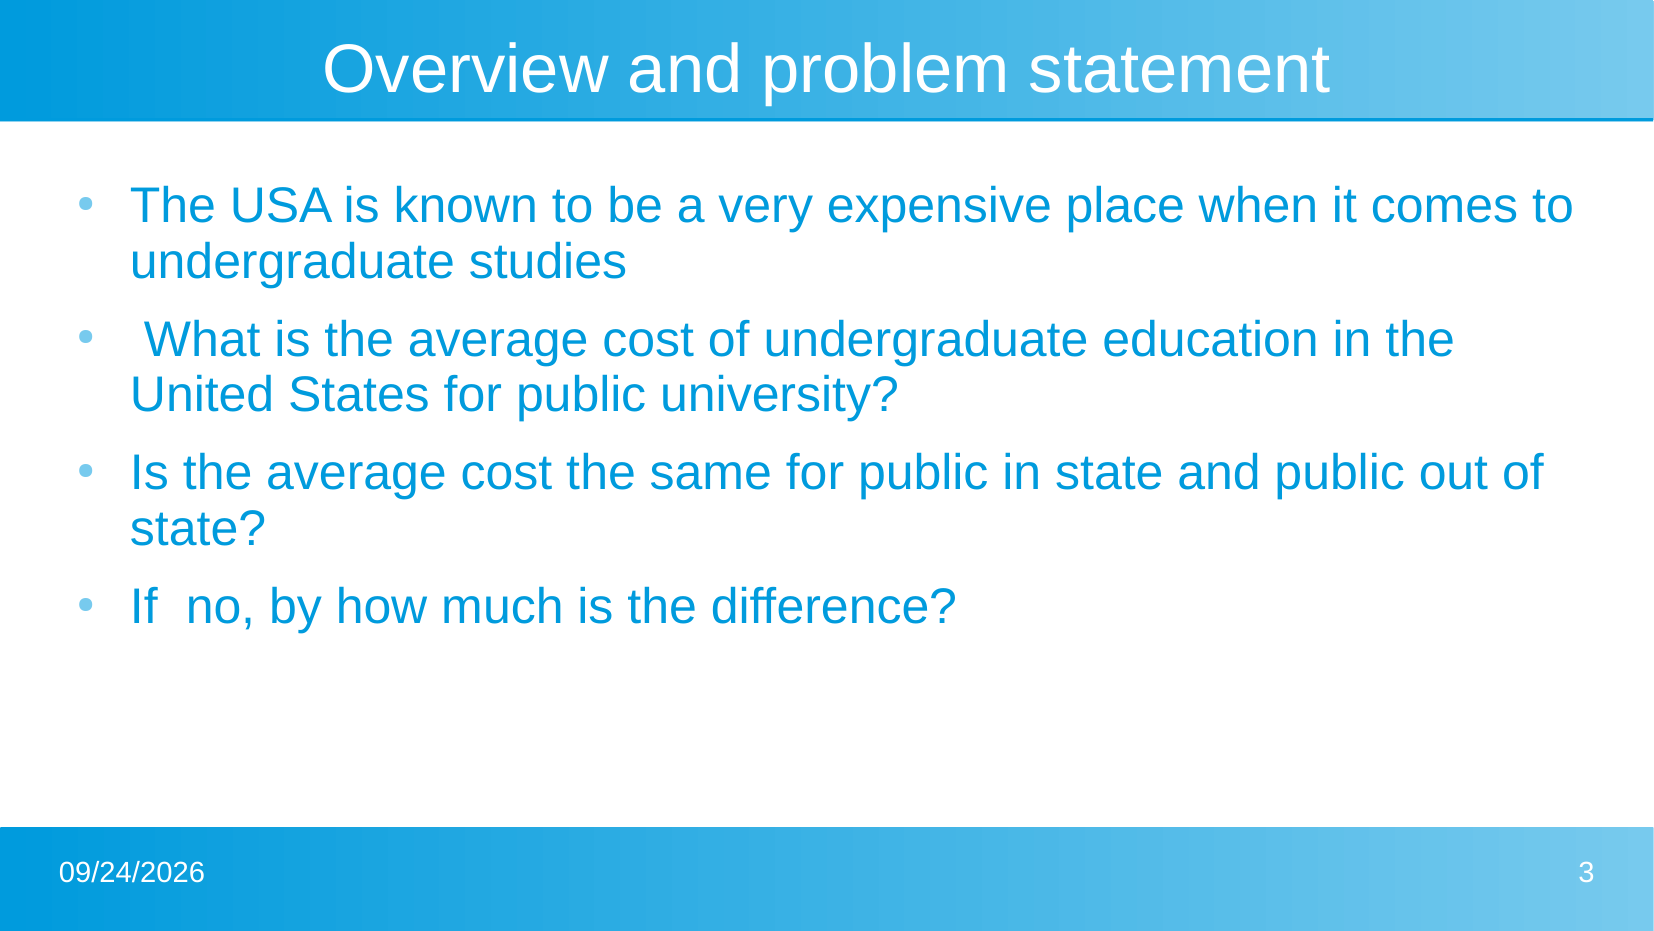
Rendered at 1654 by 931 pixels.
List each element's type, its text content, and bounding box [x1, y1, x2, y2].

list The USA is known to be a very expensive place when it comes to undergraduate studies What is the average cost of undergraduate education in the United States for public university? Is the average cost the same for public in state and public out of state? If no, by how much is the difference? [59, 177, 1595, 768]
title Overview and problem statement [59, 29, 1595, 108]
